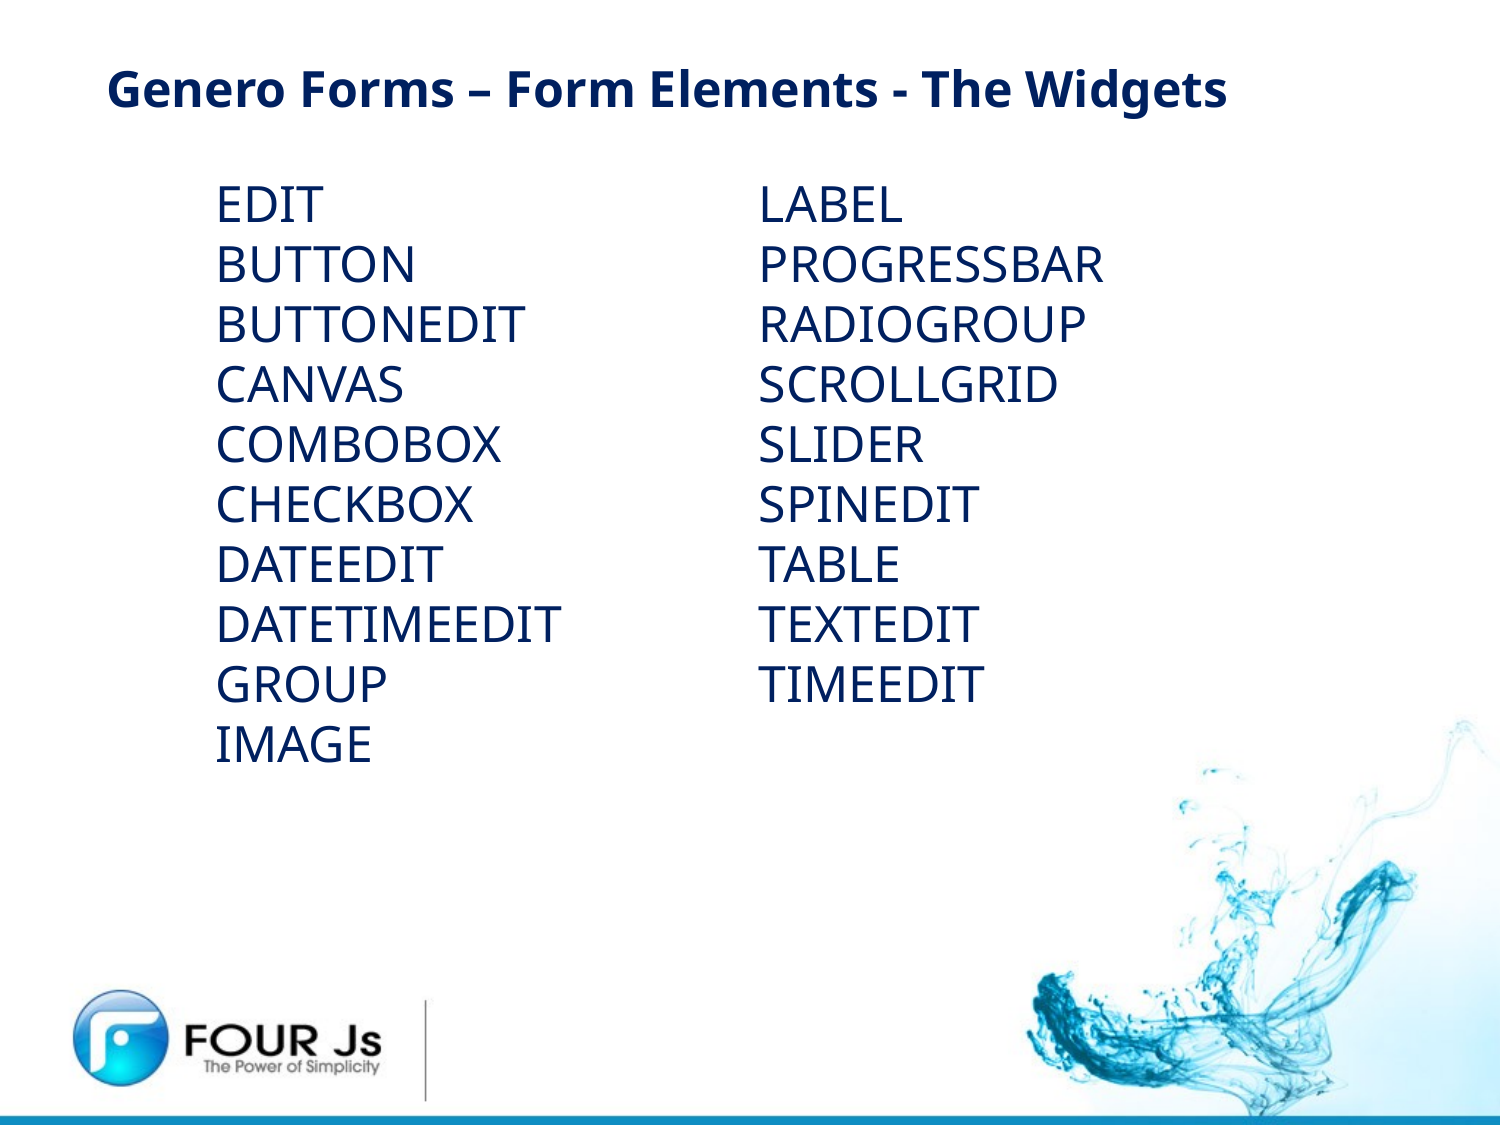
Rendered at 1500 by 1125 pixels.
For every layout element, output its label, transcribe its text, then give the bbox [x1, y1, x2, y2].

text_box EDIT BUTTON BUTTONEDIT CANVAS COMBOBOX CHECKBOX DATEEDIT DATETIMEEDIT GROUP IMAGE [200, 165, 615, 841]
title Genero Forms – Form Elements - The Widgets [106, 35, 1388, 142]
text_box LABEL PROGRESSBAR RADIOGROUP SCROLLGRID SLIDER SPINEDIT TABLE TEXTEDIT TIMEEDIT [744, 165, 1158, 721]
picture [0, 0, 1500, 1122]
